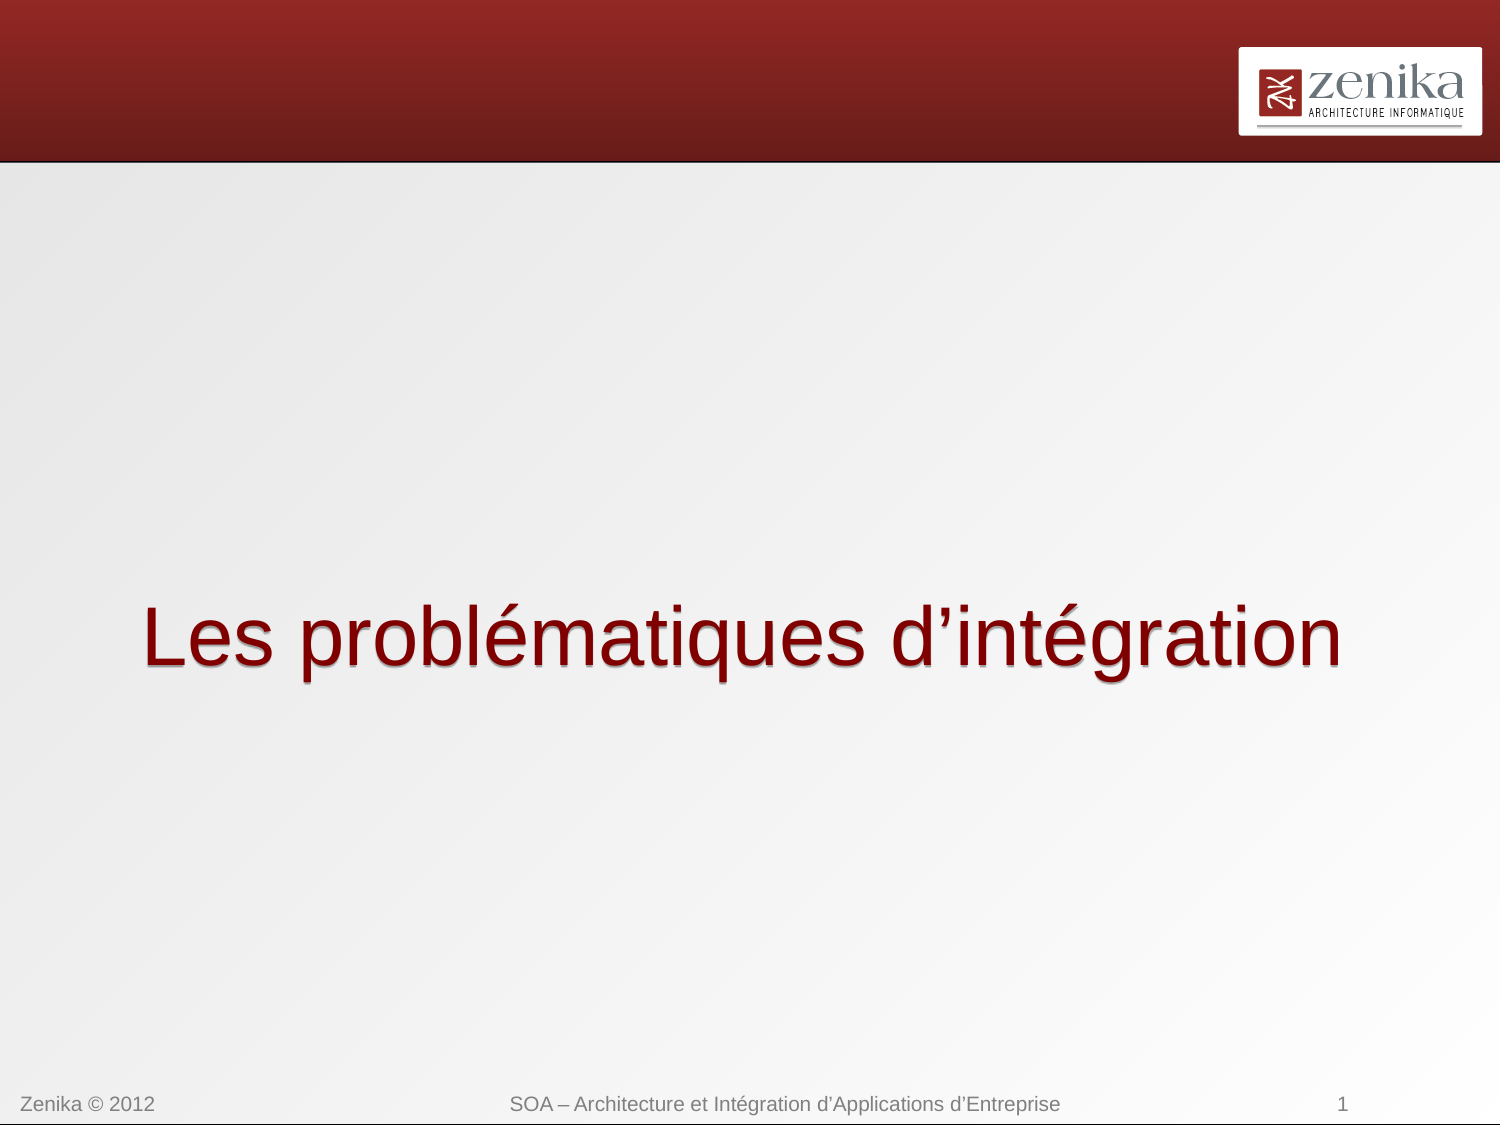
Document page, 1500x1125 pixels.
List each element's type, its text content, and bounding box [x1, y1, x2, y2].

subtitle Les problématiques d’intégration [50, 249, 1435, 1079]
